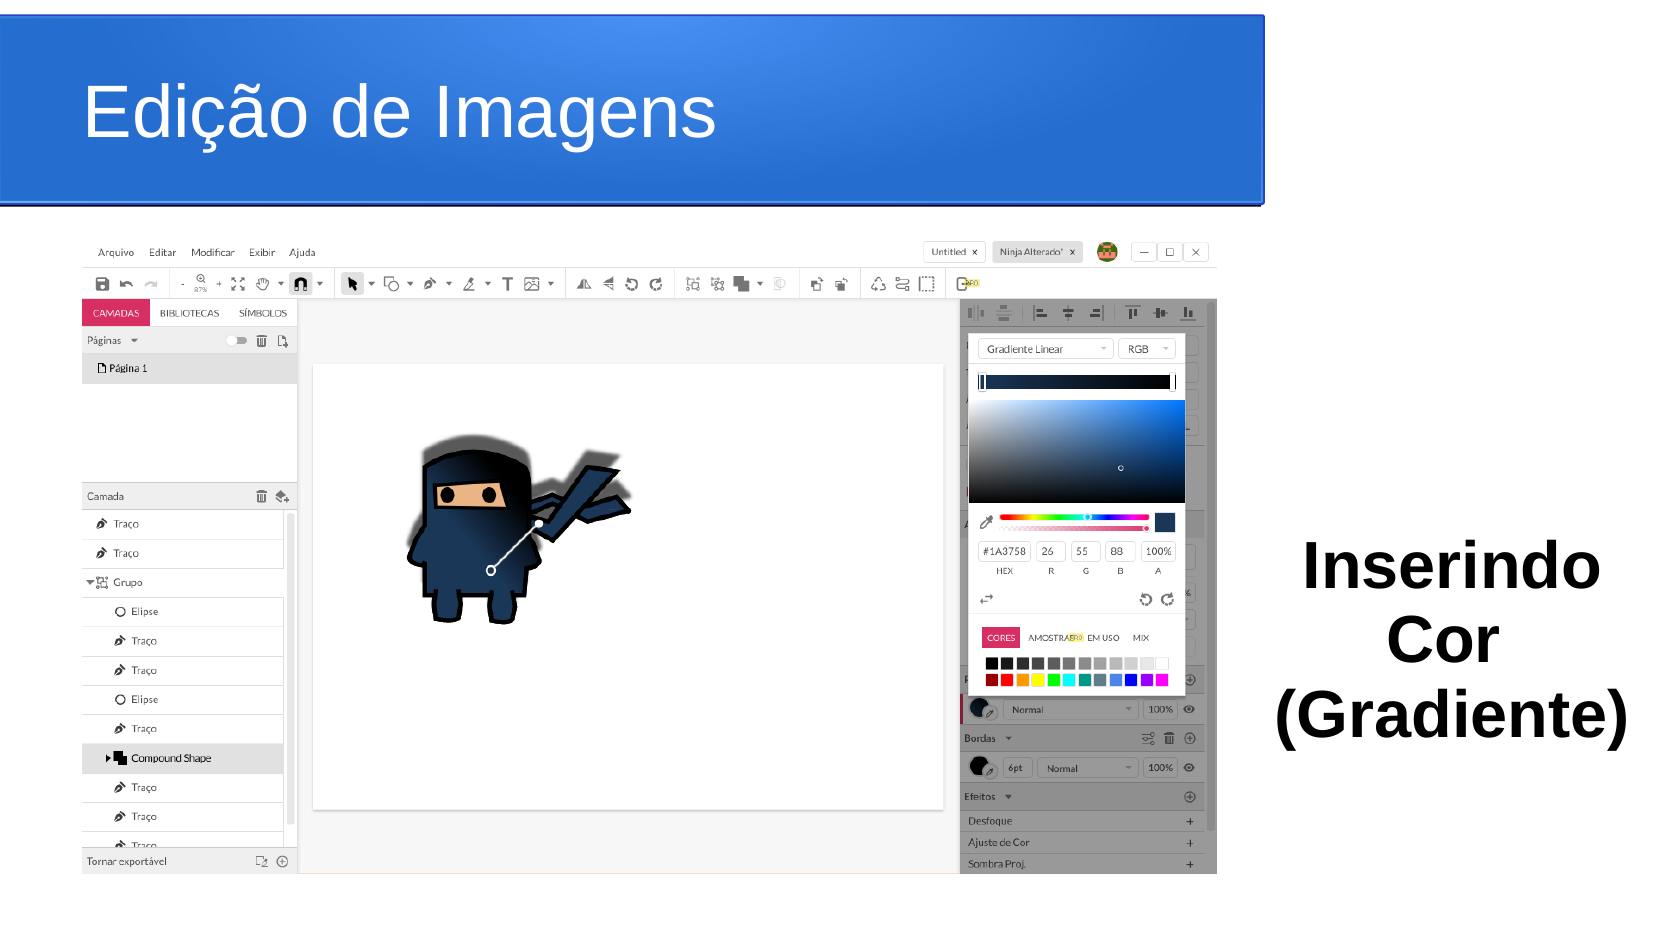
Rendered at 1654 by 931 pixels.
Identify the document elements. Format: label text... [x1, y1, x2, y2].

subtitle Inserindo Cor (Gradiente) [1251, 527, 1654, 752]
picture [82, 236, 1217, 875]
title Edição de Imagens [82, 35, 1235, 189]
